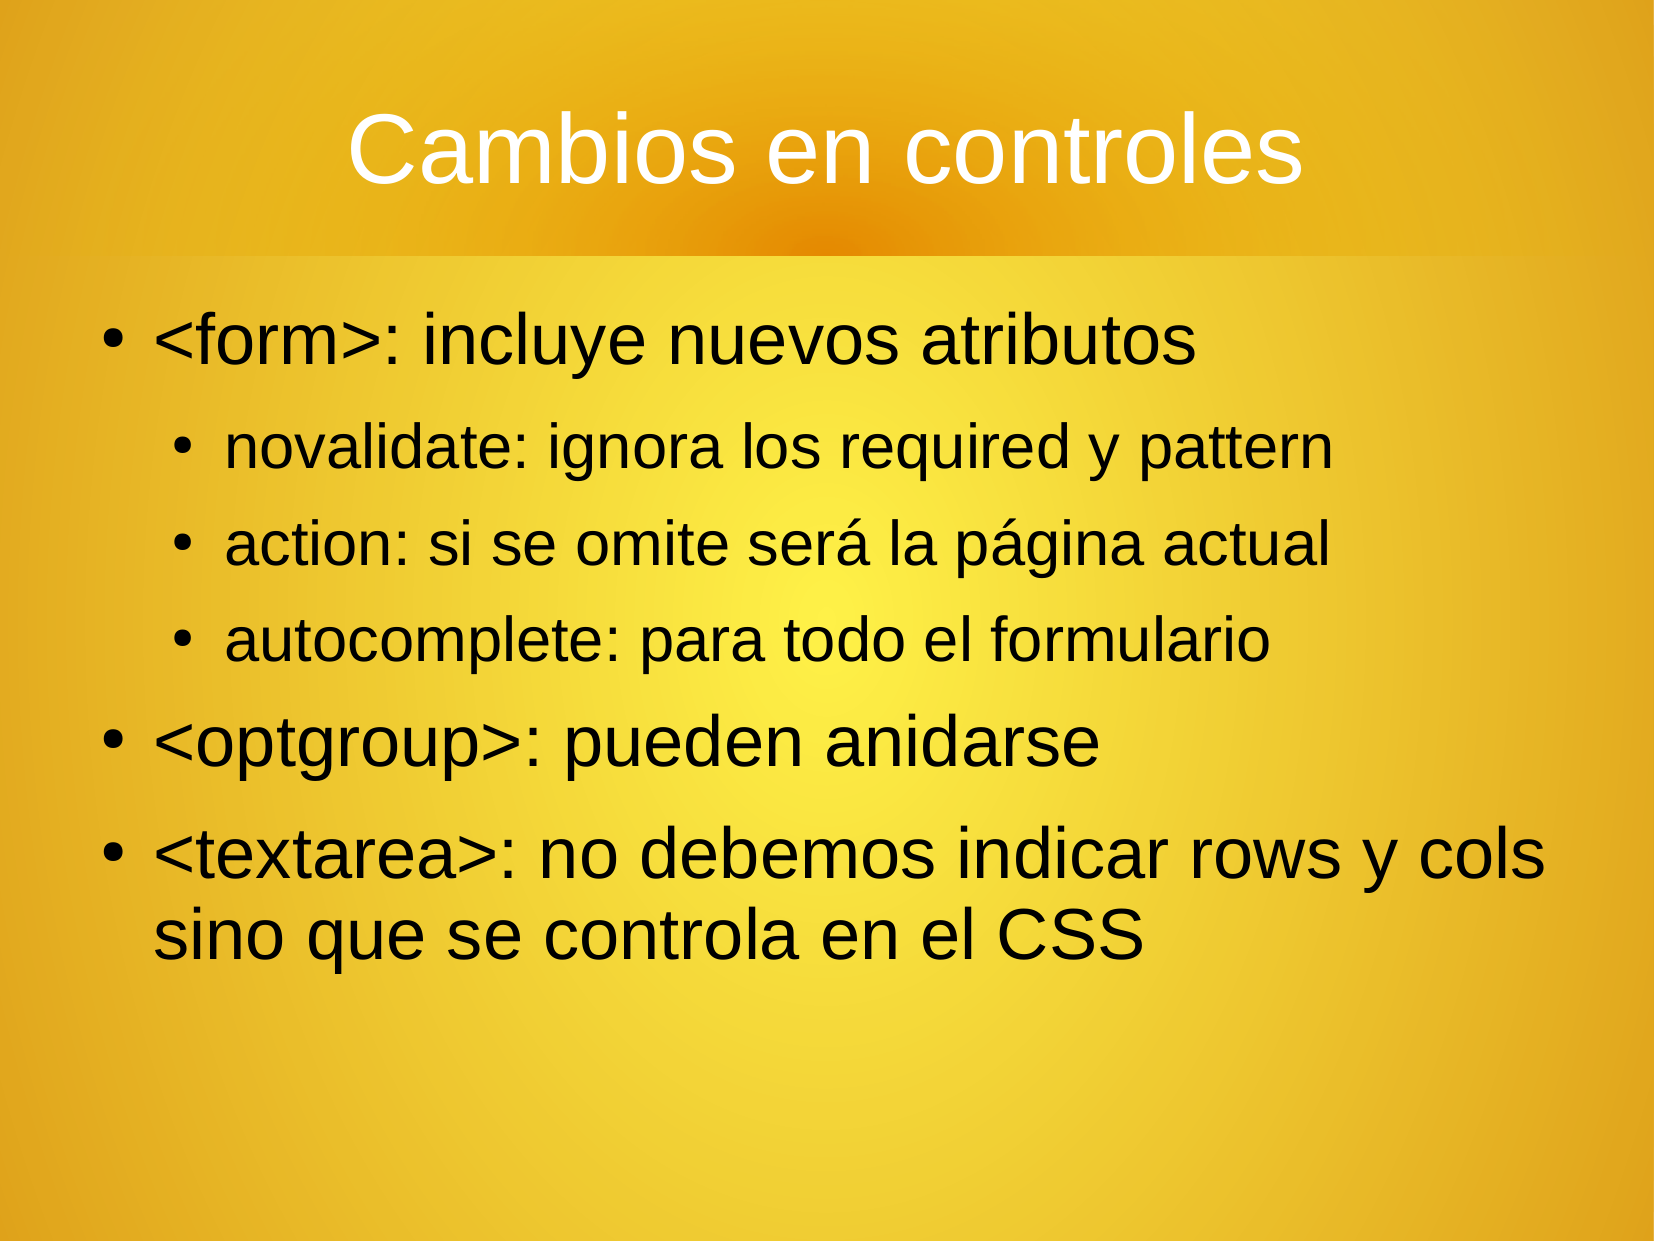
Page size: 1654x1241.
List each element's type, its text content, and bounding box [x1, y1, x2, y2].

list <form>: incluye nuevos atributos novalidate: ignora los required y pattern action: si se omite será la página actual autocomplete: para todo el formulario <optgroup>: pueden anidarse <textarea>: no debemos indicar rows y cols sino que se controla en el CSS [82, 299, 1571, 1170]
title Cambios en controles [82, 47, 1571, 252]
